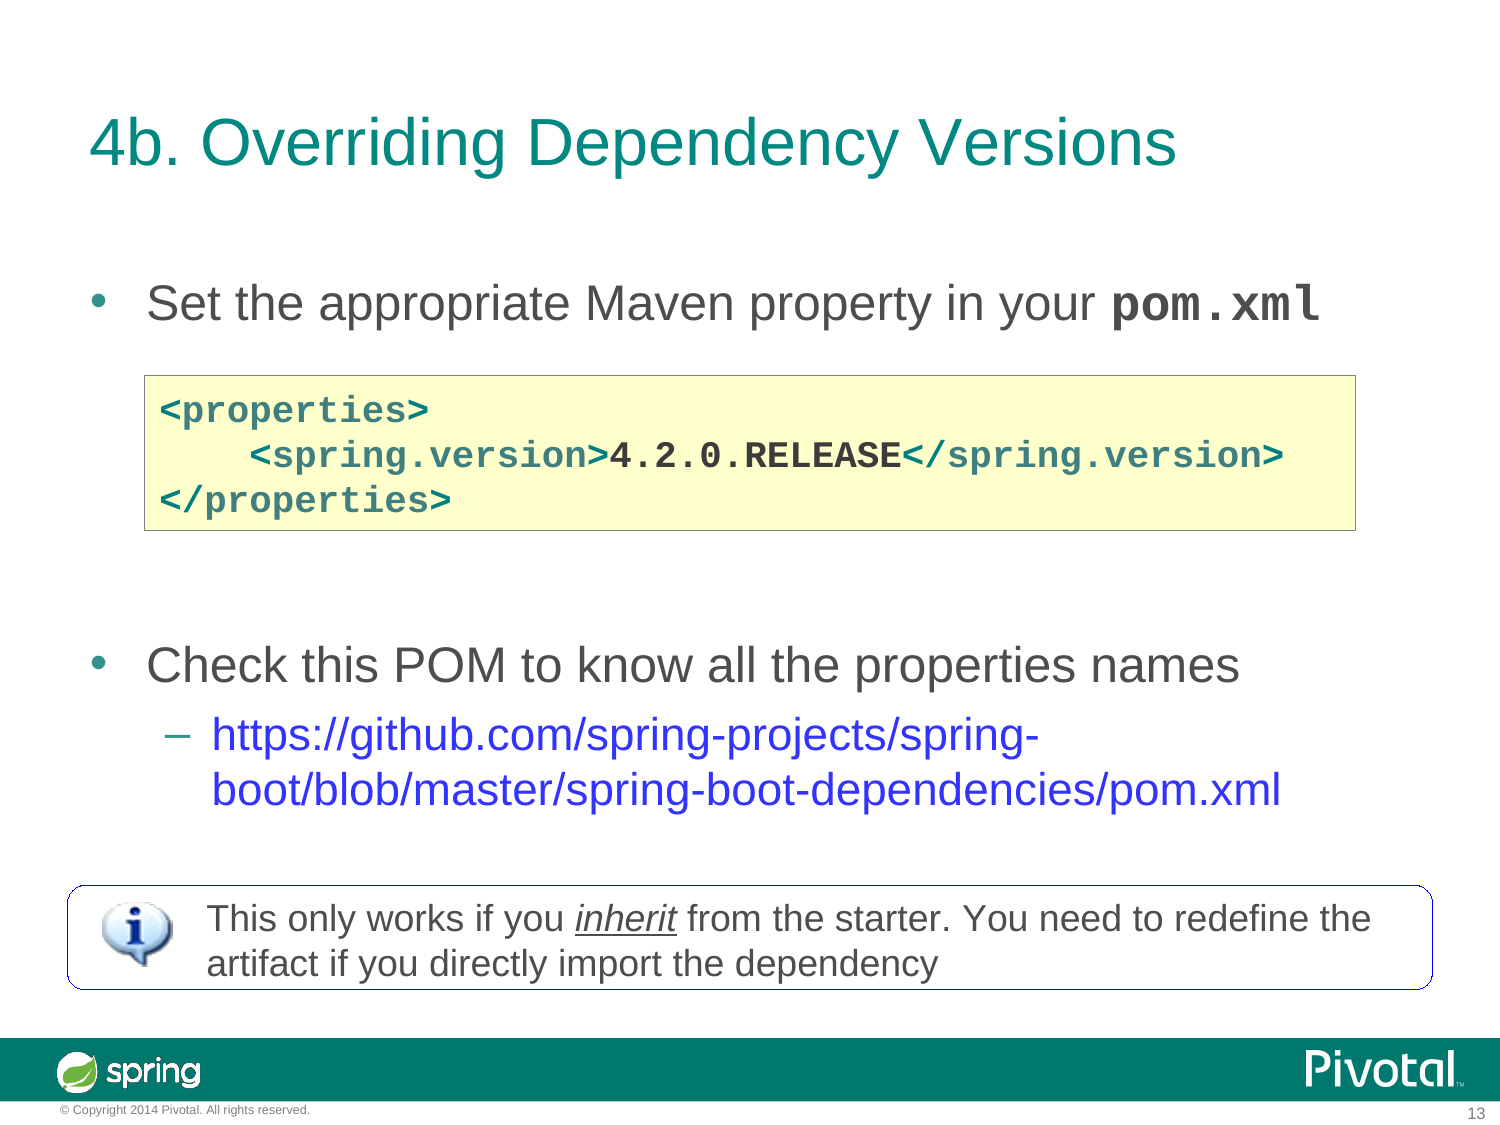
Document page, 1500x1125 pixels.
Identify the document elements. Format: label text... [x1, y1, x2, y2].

text_box [1422, 886, 1433, 989]
picture [1306, 1050, 1464, 1087]
list Set the appropriate Maven property in your pom.xml Check this POM to know all the properties names https://github.com/spring-projects/spring-boot/blob/master/spring-boot-dependencies/pom.xml [75, 262, 1426, 888]
title 4b. Overriding Dependency Versions [75, 45, 1426, 233]
picture [32, 1041, 210, 1103]
text_box This only works if you inherit from the starter. You need to redefine the artifact if you directly import the dependency [68, 886, 1422, 992]
text_box <properties> <spring.version>4.2.0.RELEASE</spring.version> </properties> [144, 375, 1356, 531]
